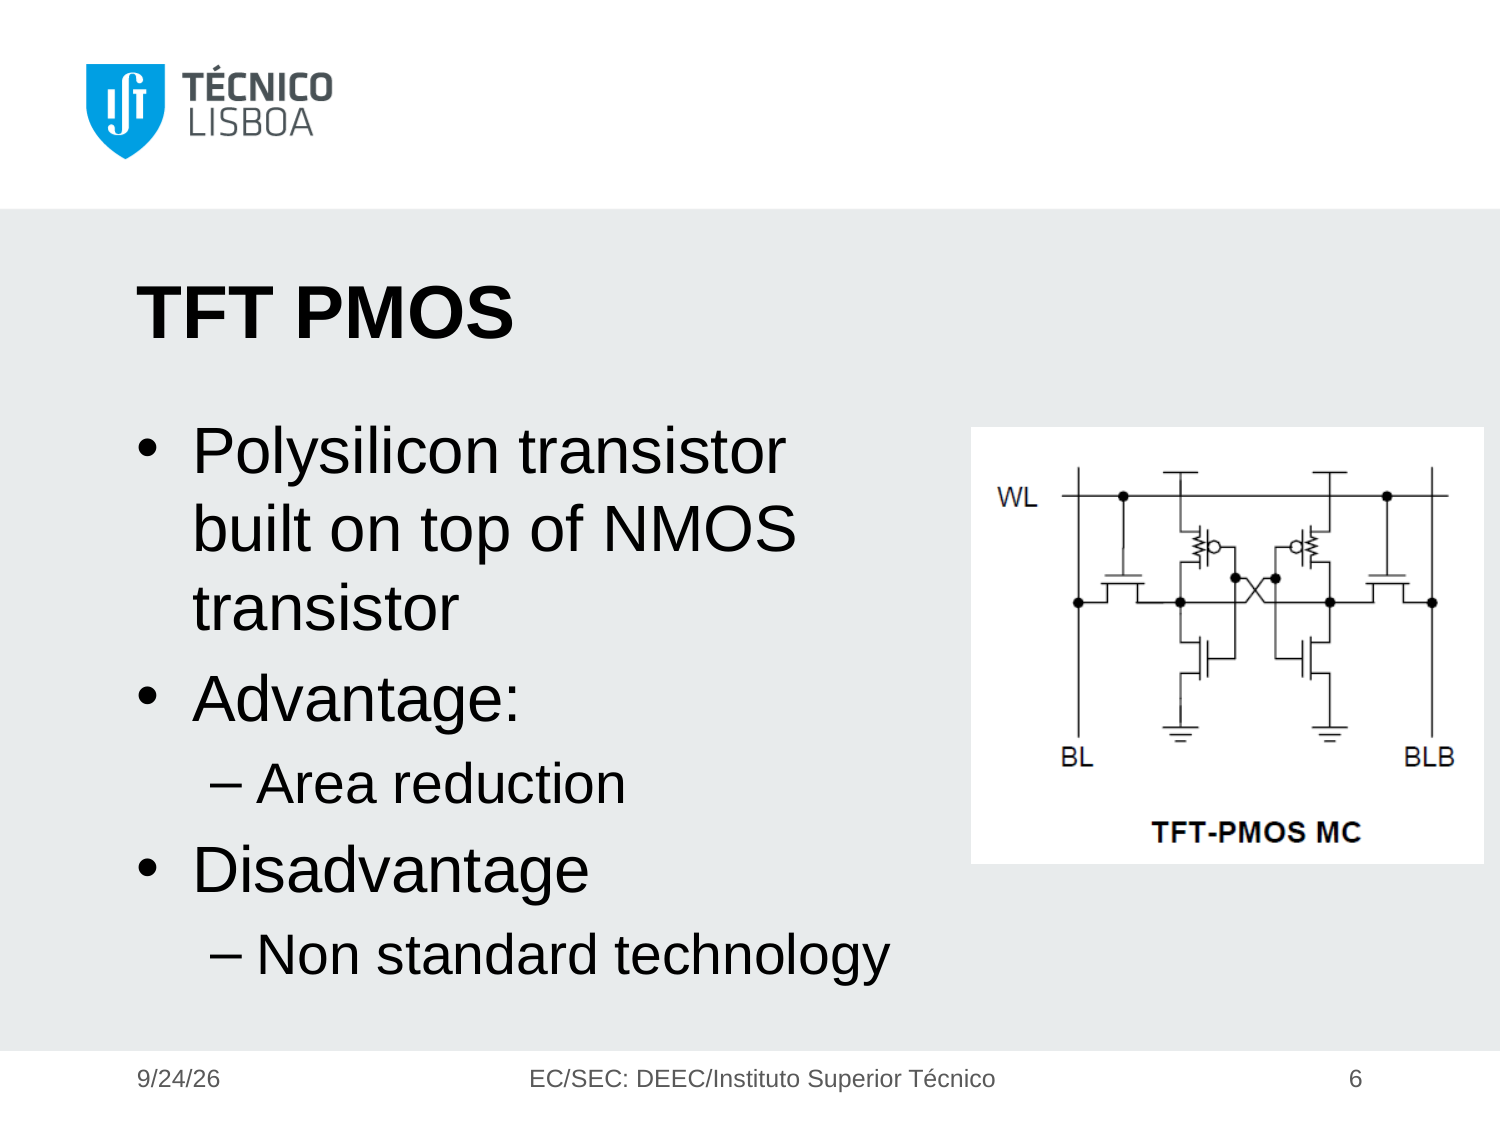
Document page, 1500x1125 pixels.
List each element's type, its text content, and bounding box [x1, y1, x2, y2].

title TFT PMOS [121, 237, 1378, 381]
list Polysilicon transistor built on top of NMOS transistor Advantage: Area reduction Disadvantage Non standard technology [121, 400, 924, 1005]
footer EC/SEC: DEEC/Instituto Superior Técnico [512, 1052, 1021, 1103]
slide_number <number> [1077, 1052, 1378, 1103]
picture [0, 0, 1500, 1125]
slide_number 12/10/20 [121, 1052, 425, 1103]
